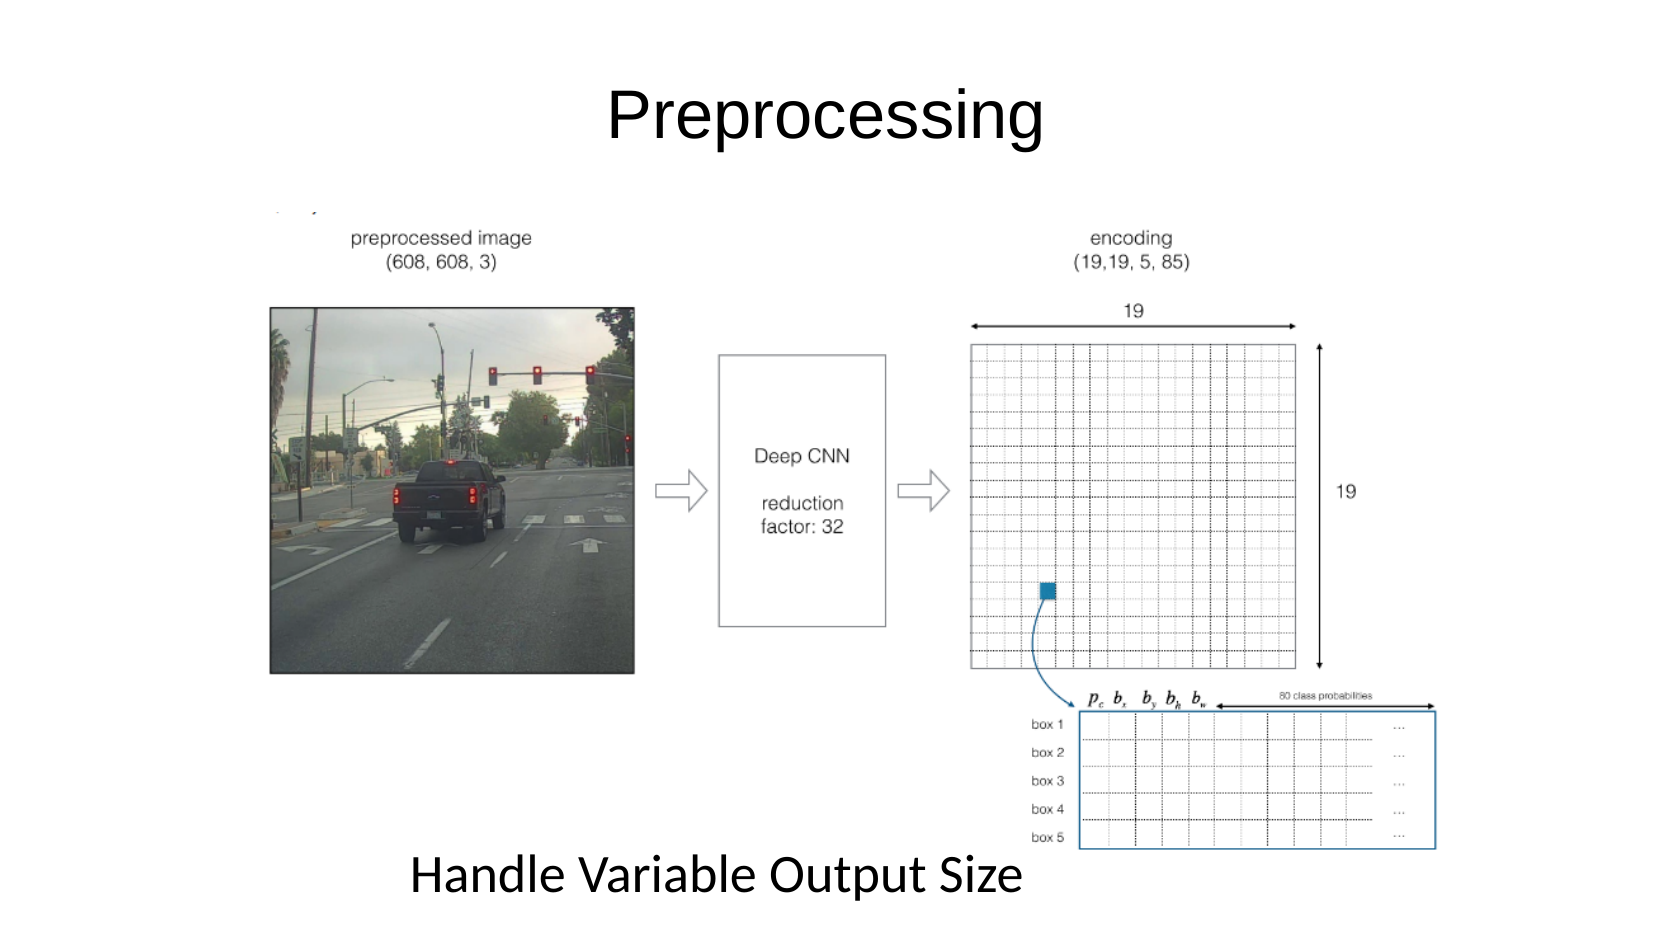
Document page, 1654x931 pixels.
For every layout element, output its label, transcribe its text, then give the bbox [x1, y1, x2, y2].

title Preprocessing [82, 37, 1571, 193]
picture [224, 212, 1465, 870]
text_box Handle Variable Output Size [395, 844, 1040, 914]
